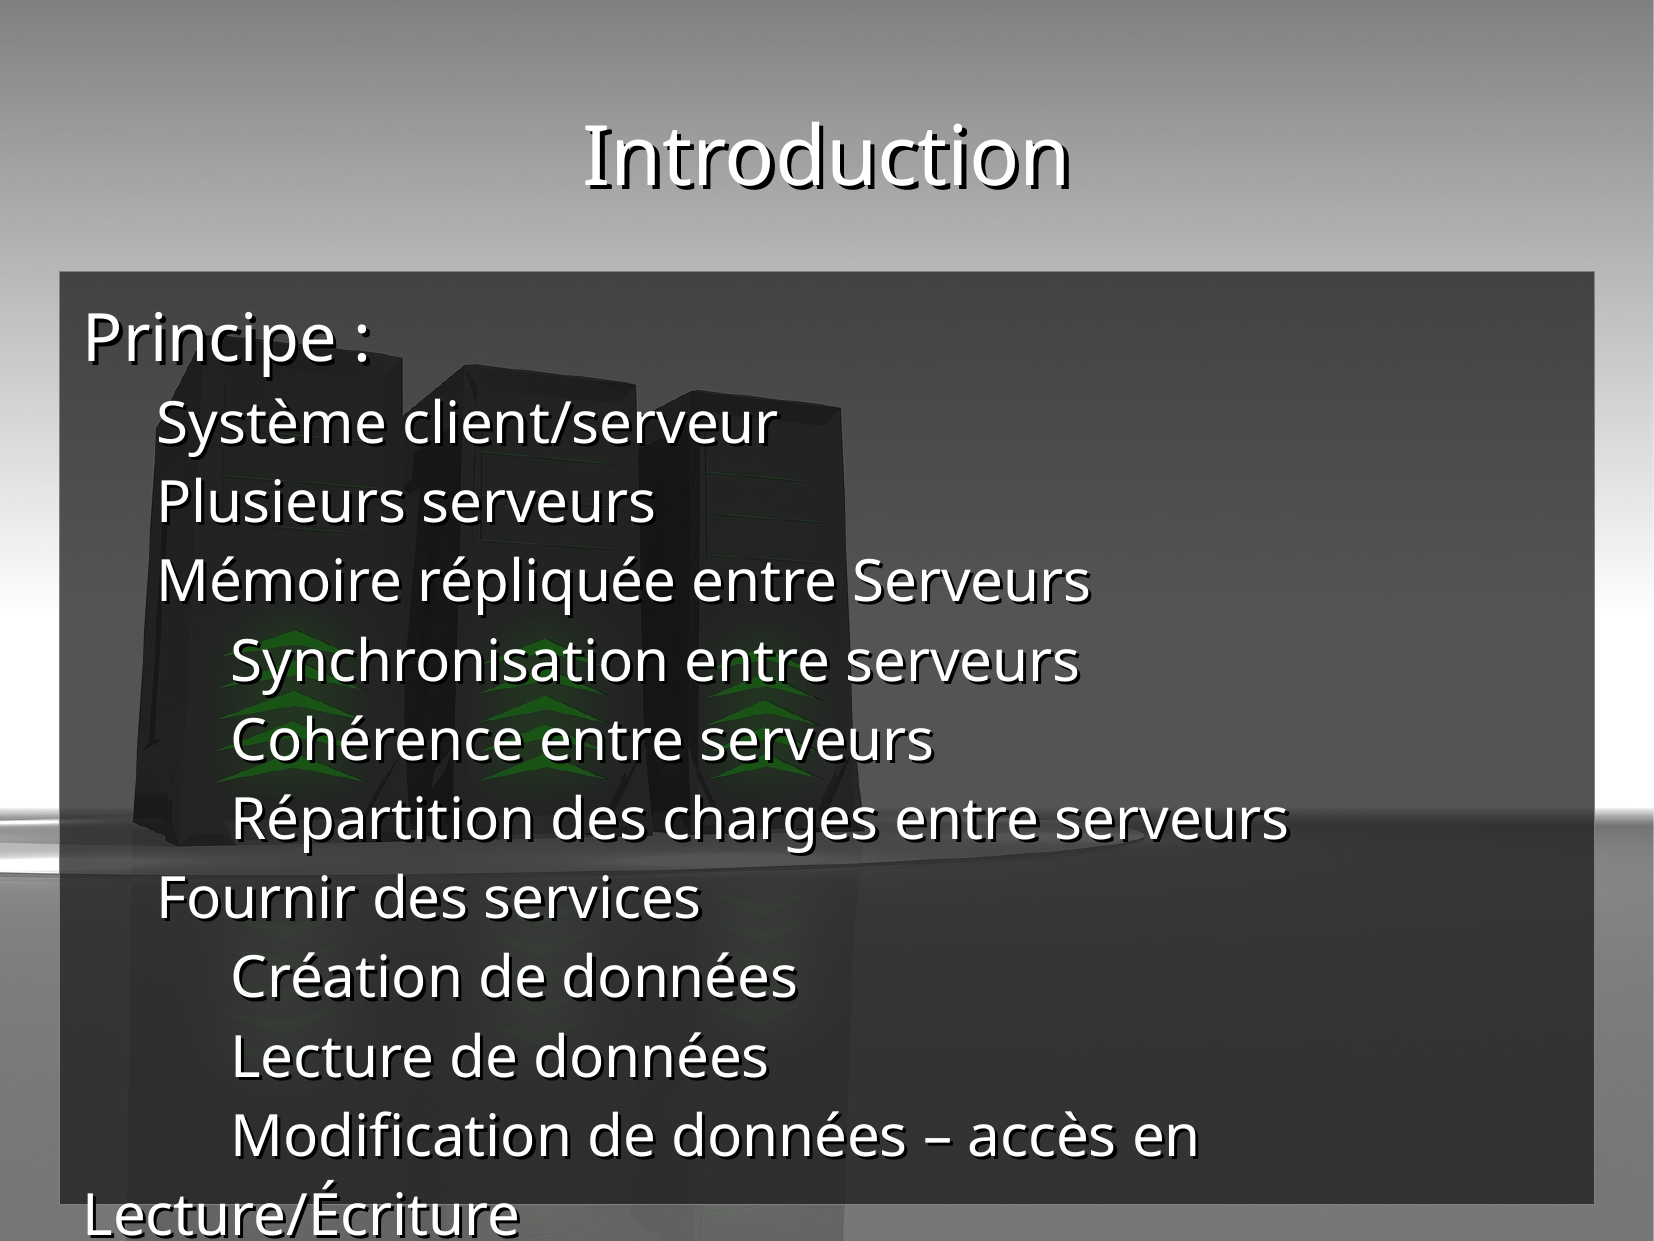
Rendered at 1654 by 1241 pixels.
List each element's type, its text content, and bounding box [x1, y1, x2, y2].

title Introduction [82, 49, 1571, 257]
text_box [59, 271, 1595, 1205]
picture [0, 0, 1654, 1241]
subtitle Principe : Système client/serveur Plusieurs serveurs Mémoire répliquée entre Serveurs Synchronisation entre serveurs Cohérence entre serveurs Répartition des charges entre serveurs Fournir des services Création de données Lecture de données Modification de données – accès en Lecture/Écriture [82, 290, 1571, 1109]
